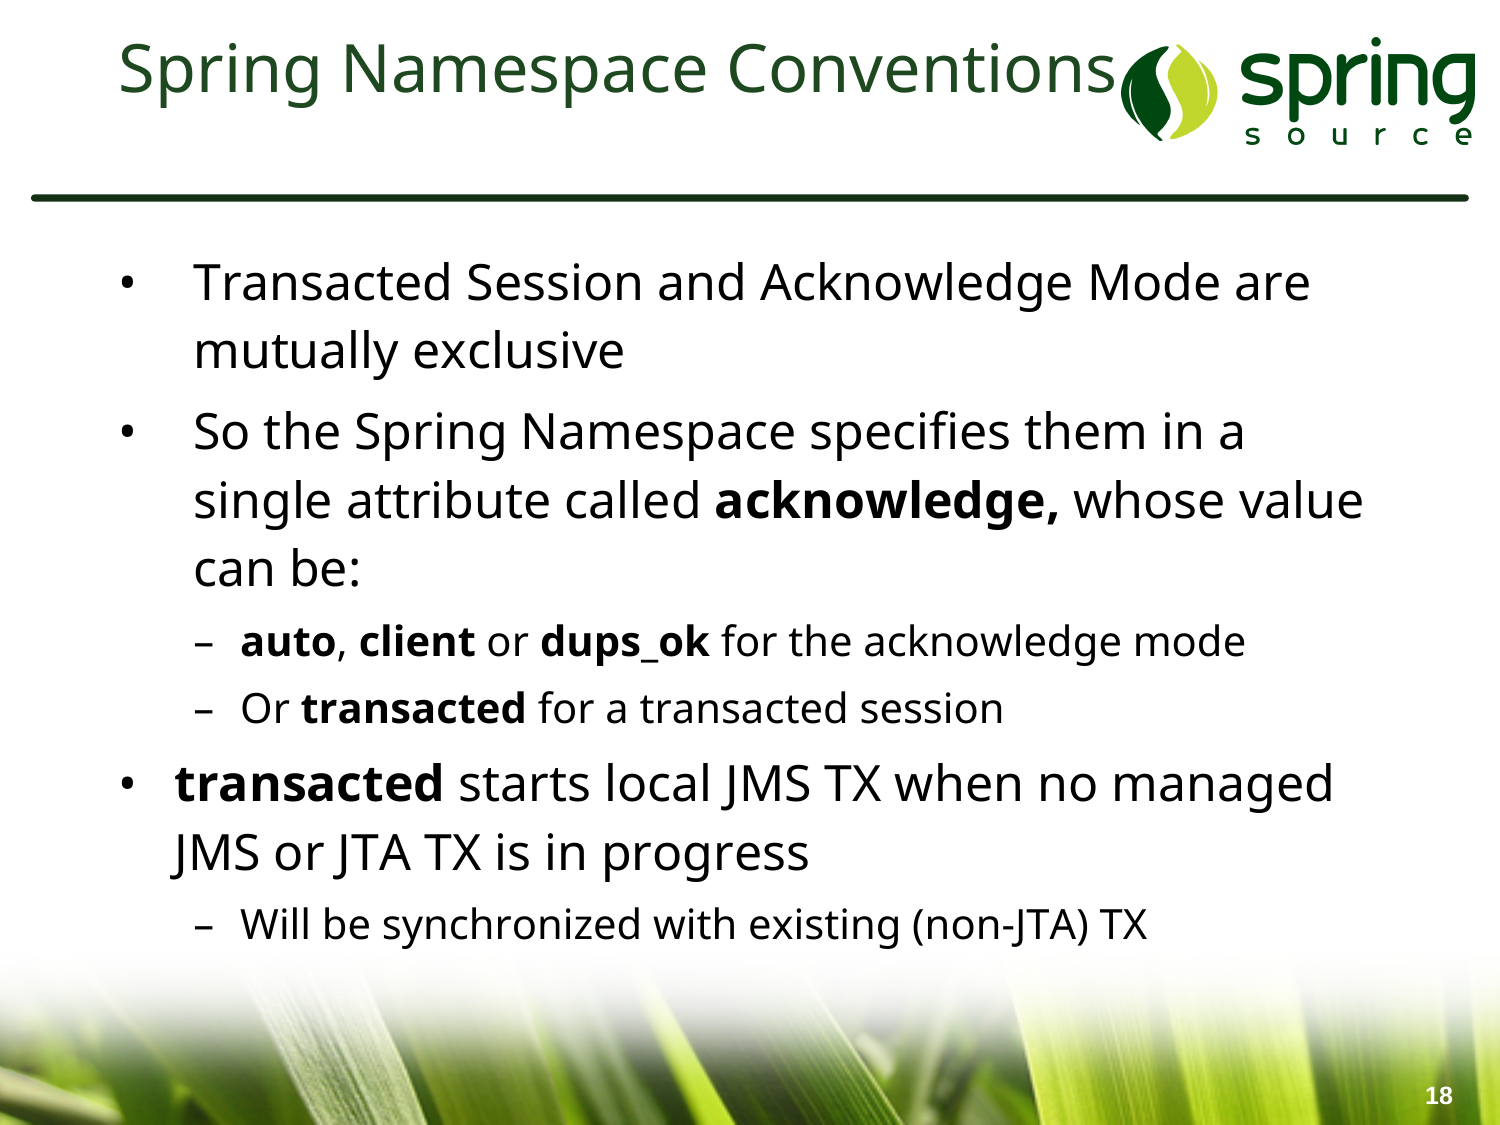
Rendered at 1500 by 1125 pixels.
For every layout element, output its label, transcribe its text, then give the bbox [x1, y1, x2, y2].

picture [0, 944, 1500, 1125]
picture [1136, 37, 1475, 145]
title Spring Namespace Conventions [103, 13, 1136, 191]
list Transacted Session and Acknowledge Mode are mutually exclusive So the Spring Namespace specifies them in a single attribute called acknowledge, whose value can be: auto, client or dups_ok for the acknowledge mode Or transacted for a transacted session transacted starts local JMS TX when no managed JMS or JTA TX is in progress Will be synchronized with existing (non-JTA) TX [103, 239, 1394, 903]
